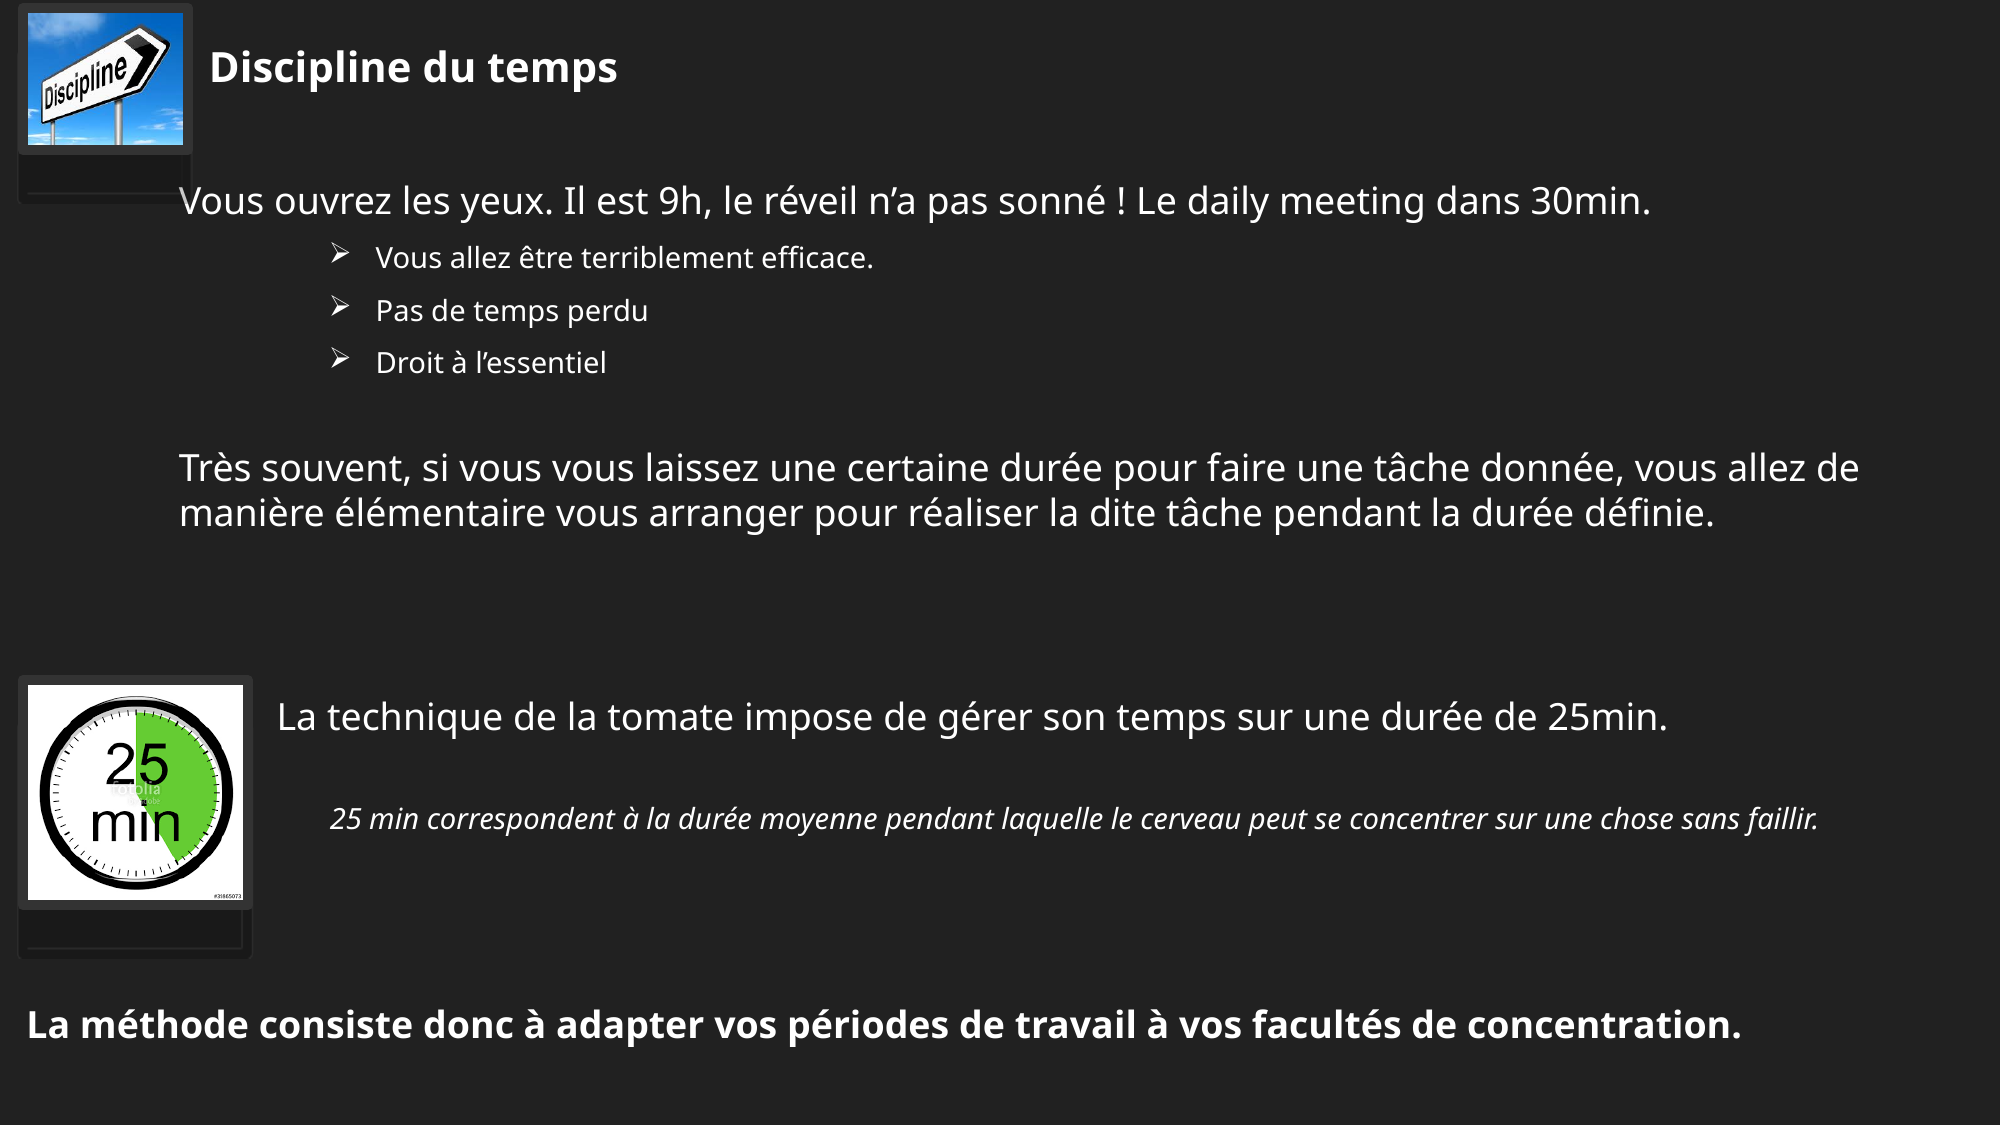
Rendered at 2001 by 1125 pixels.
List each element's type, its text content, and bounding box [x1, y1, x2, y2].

text_box Discipline du temps [194, 33, 1671, 99]
text_box La technique de la tomate impose de gérer son temps sur une durée de 25min. [261, 685, 1738, 746]
picture [28, 13, 183, 146]
text_box La méthode consiste donc à adapter vos périodes de travail à vos facultés de concentration. [11, 993, 2000, 1054]
text_box Très souvent, si vous vous laissez une certaine durée pour faire une tâche donnée, vous allez de manière élémentaire vous arranger pour réaliser la dite tâche pendant la durée définie. [163, 436, 1926, 542]
text_box 25 min correspondent à la durée moyenne pendant laquelle le cerveau peut se concentrer sur une chose sans faillir. [314, 792, 1848, 843]
text_box Vous ouvrez les yeux. Il est 9h, le réveil n’a pas sonné ! Le daily meeting dans 30min. Vous allez être terriblement efficace. Pas de temps perdu Droit à l’essentiel [163, 169, 1855, 387]
picture [28, 685, 243, 900]
